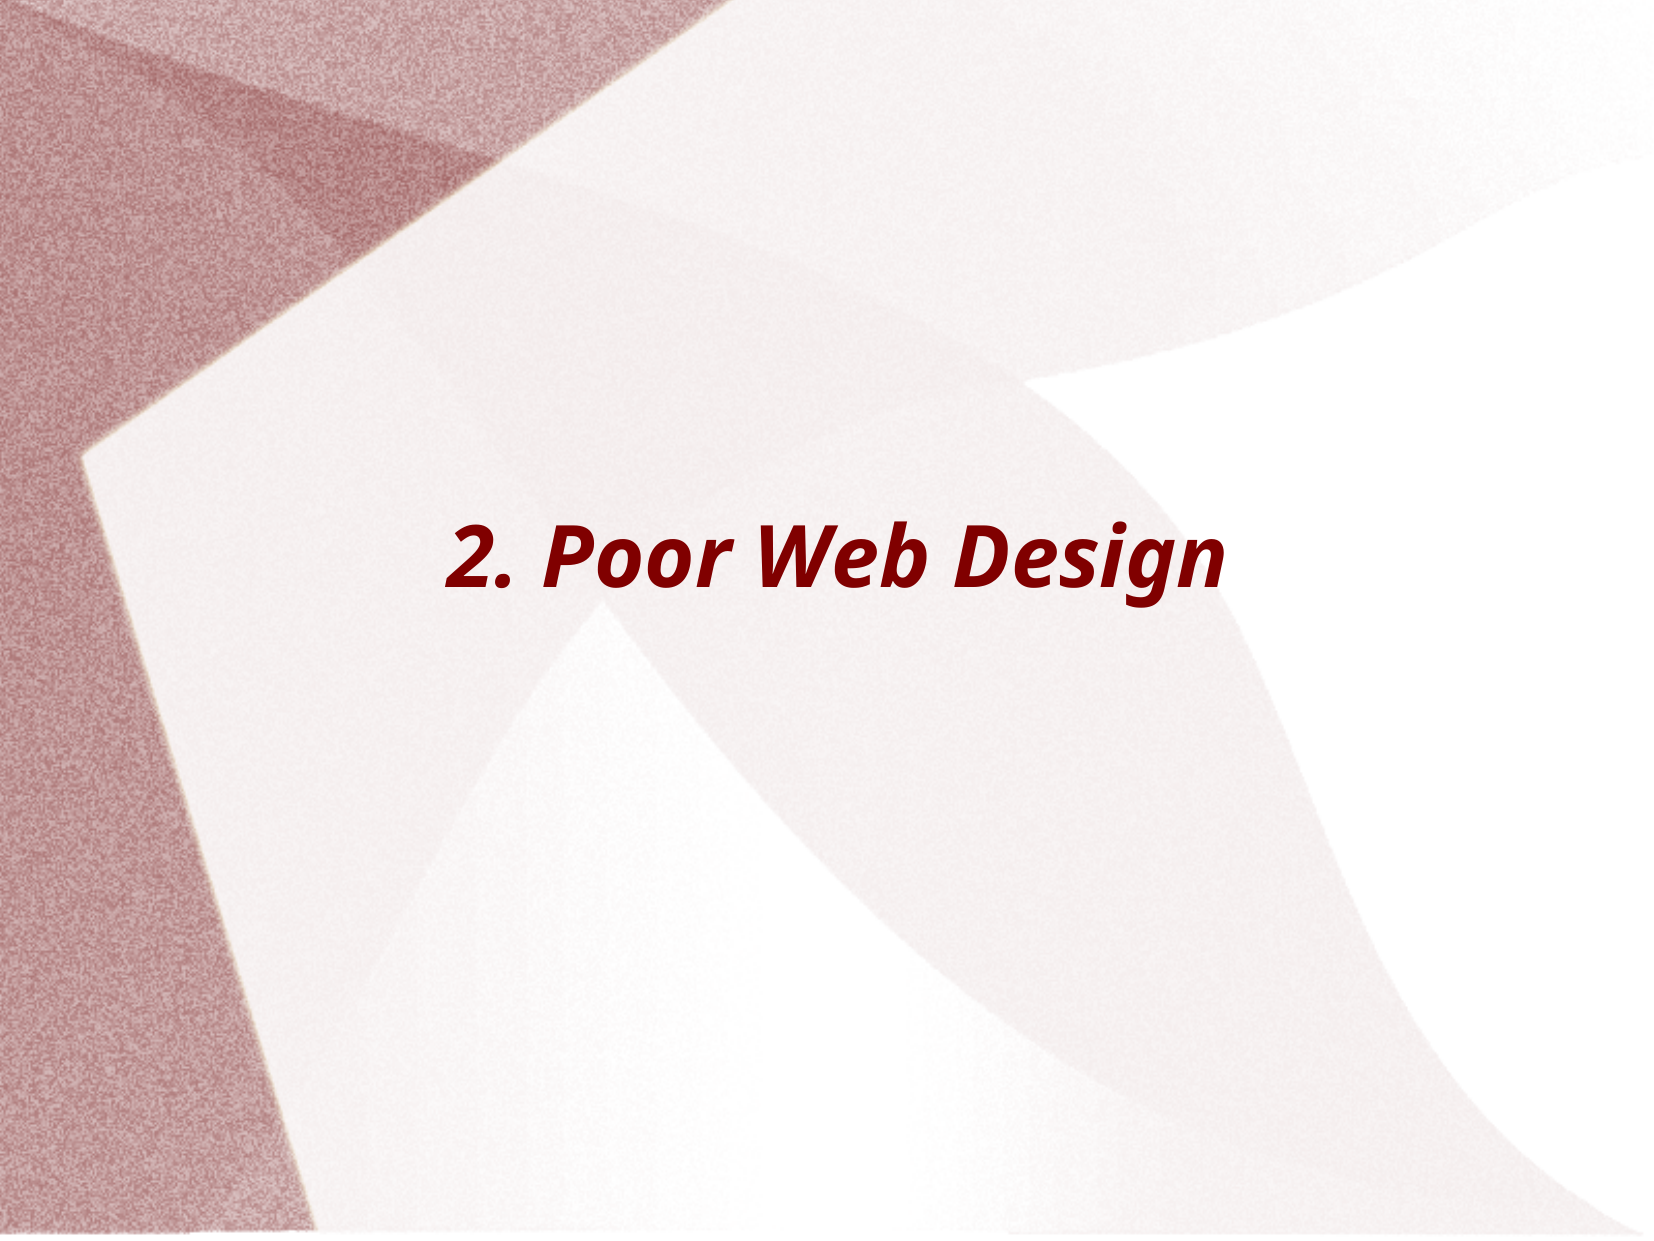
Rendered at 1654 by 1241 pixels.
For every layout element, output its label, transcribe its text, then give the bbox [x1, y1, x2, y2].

title 2. Poor Web Design [82, 451, 1571, 659]
picture [0, 0, 1654, 1241]
